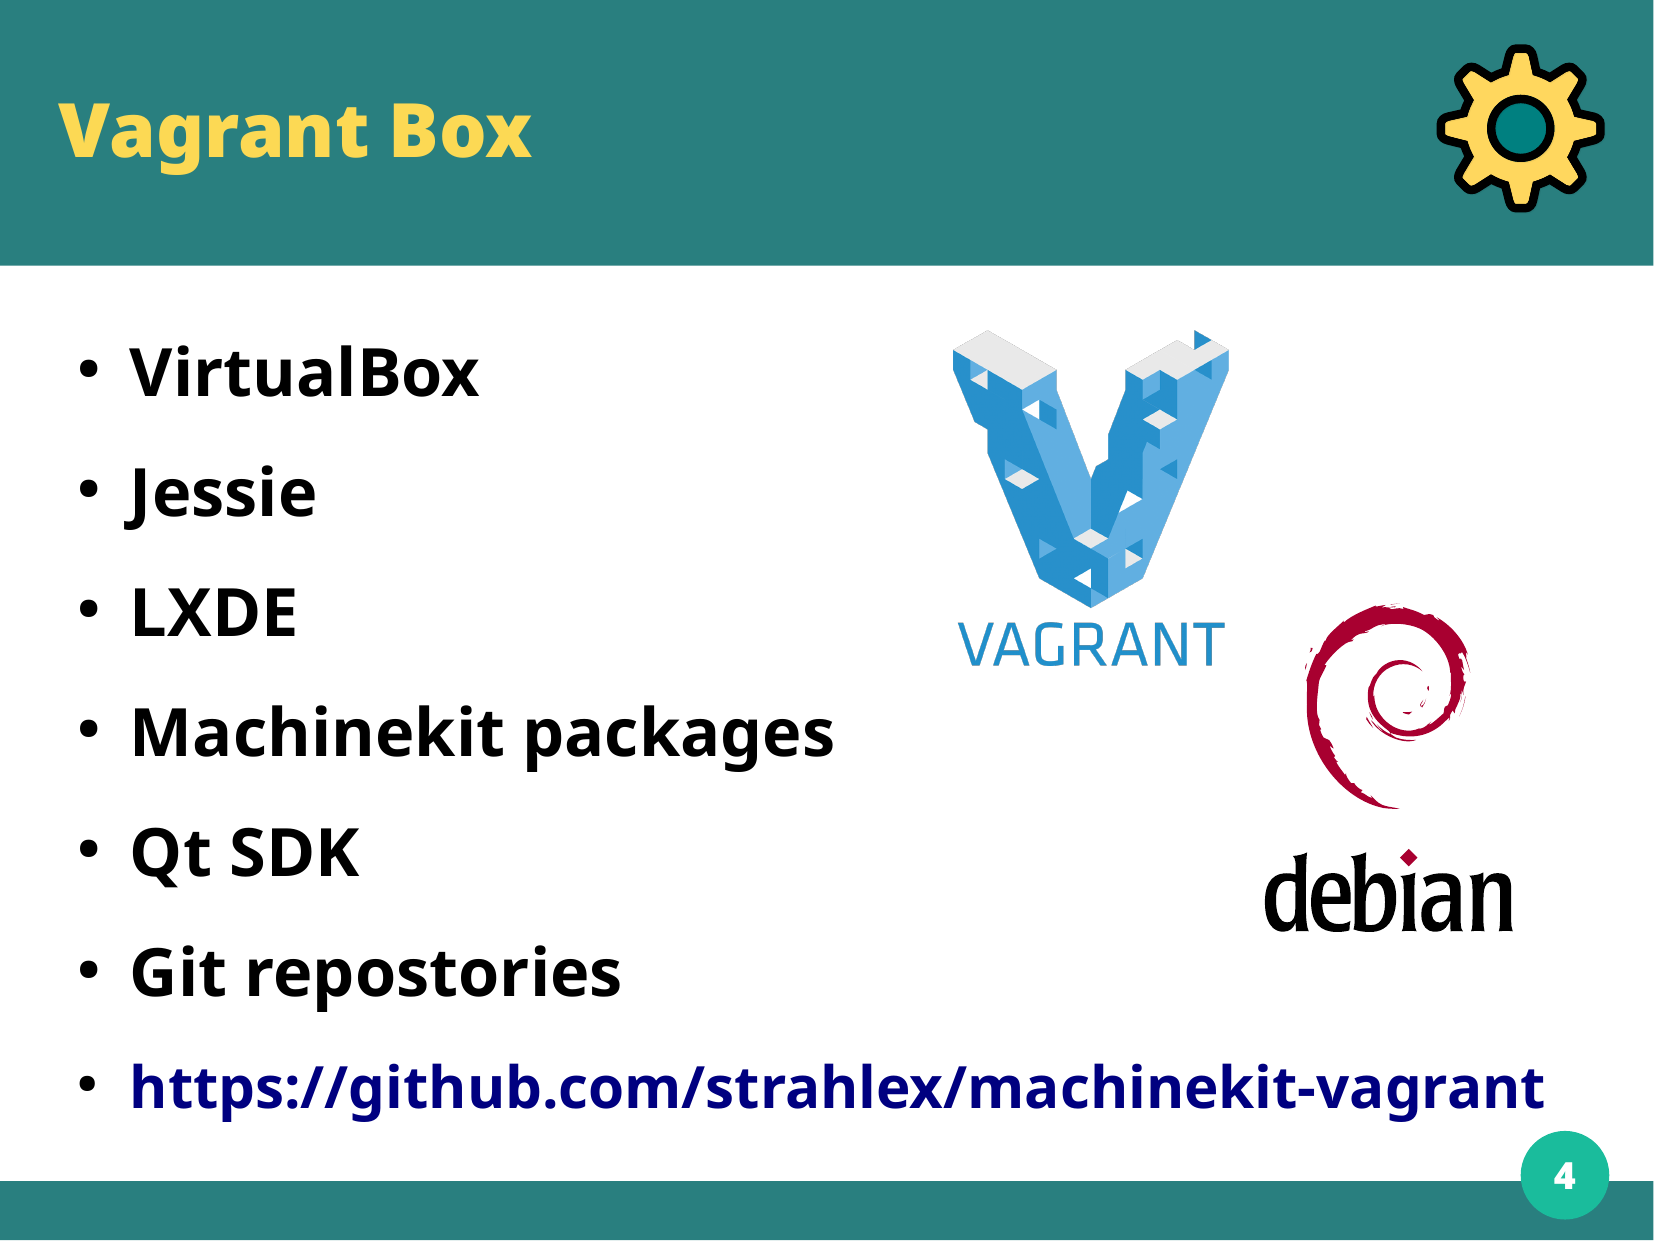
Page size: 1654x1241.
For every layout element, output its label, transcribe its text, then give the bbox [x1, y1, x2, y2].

title Vagrant Box [59, 49, 1595, 207]
list VirtualBox Jessie LXDE Machinekit packages Qt SDK Git repostories https://github.com/strahlex/machinekit-vagrant [59, 324, 1595, 1152]
picture [953, 330, 1229, 666]
picture [1263, 602, 1514, 934]
